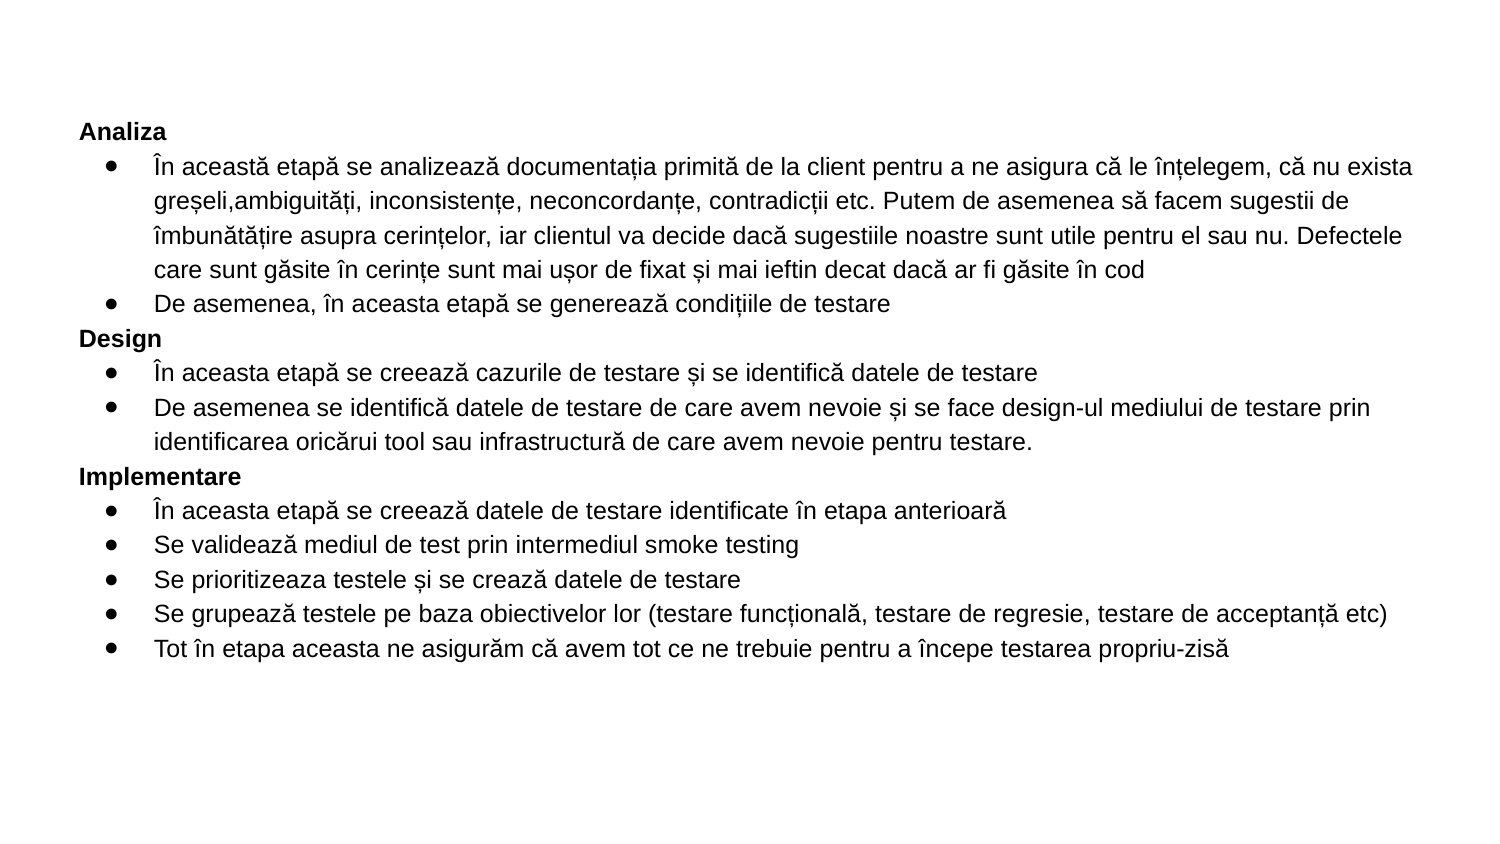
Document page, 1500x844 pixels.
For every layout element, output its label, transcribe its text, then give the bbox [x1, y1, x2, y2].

text_box Analiza În această etapă se analizează documentația primită de la client pentru a ne asigura că le înțelegem, că nu exista greșeli,ambiguități, inconsistențe, neconcordanțe, contradicții etc. Putem de asemenea să facem sugestii de îmbunătățire asupra cerințelor, iar clientul va decide dacă sugestiile noastre sunt utile pentru el sau nu. Defectele care sunt găsite în cerințe sunt mai ușor de fixat și mai ieftin decat dacă ar fi găsite în cod De asemenea, în aceasta etapă se generează condițiile de testare Design În aceasta etapă se creează cazurile de testare și se identifică datele de testare De asemenea se identifică datele de testare de care avem nevoie și se face design-ul mediului de testare prin identificarea oricărui tool sau infrastructură de care avem nevoie pentru testare. Implementare În aceasta etapă se creează datele de testare identificate în etapa anterioară Se validează mediul de test prin intermediul smoke testing Se prioritizeaza testele și se crează datele de testare Se grupează testele pe baza obiectivelor lor (testare funcțională, testare de regresie, testare de acceptanță etc) Tot în etapa aceasta ne asigurăm că avem tot ce ne trebuie pentru a începe testarea propriu-zisă [64, 96, 1436, 778]
